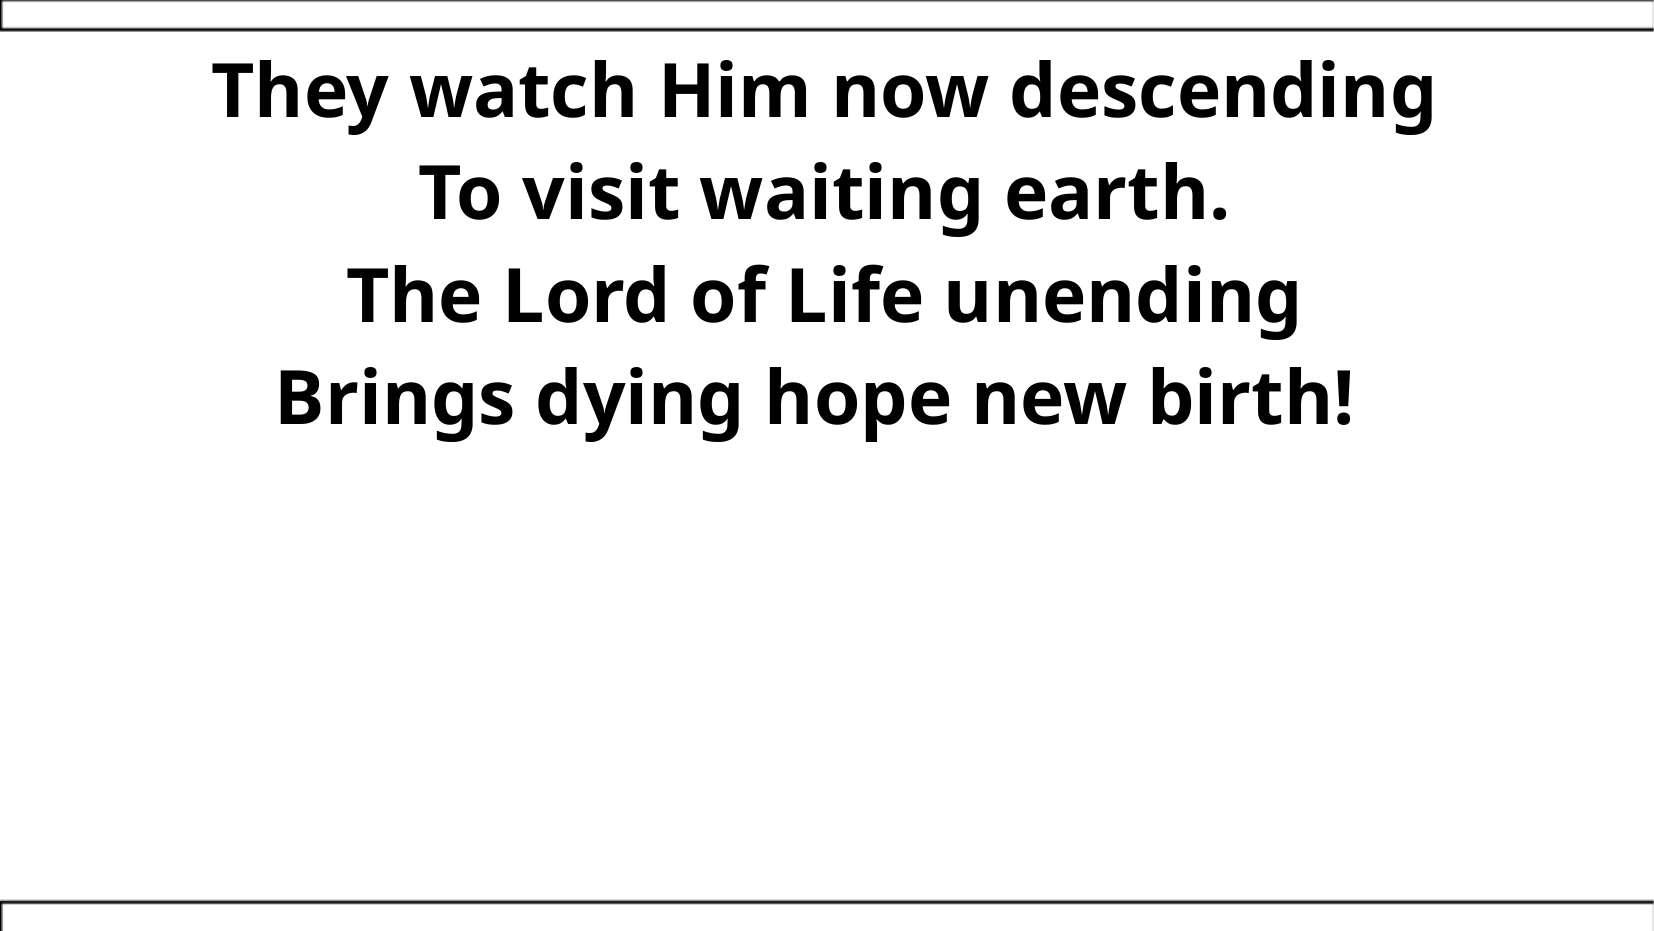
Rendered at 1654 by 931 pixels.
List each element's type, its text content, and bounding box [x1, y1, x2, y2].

text_box They watch Him now descending To visit waiting earth. The Lord of Life unending Brings dying hope new birth! [135, 30, 1516, 445]
picture [0, 0, 1654, 931]
